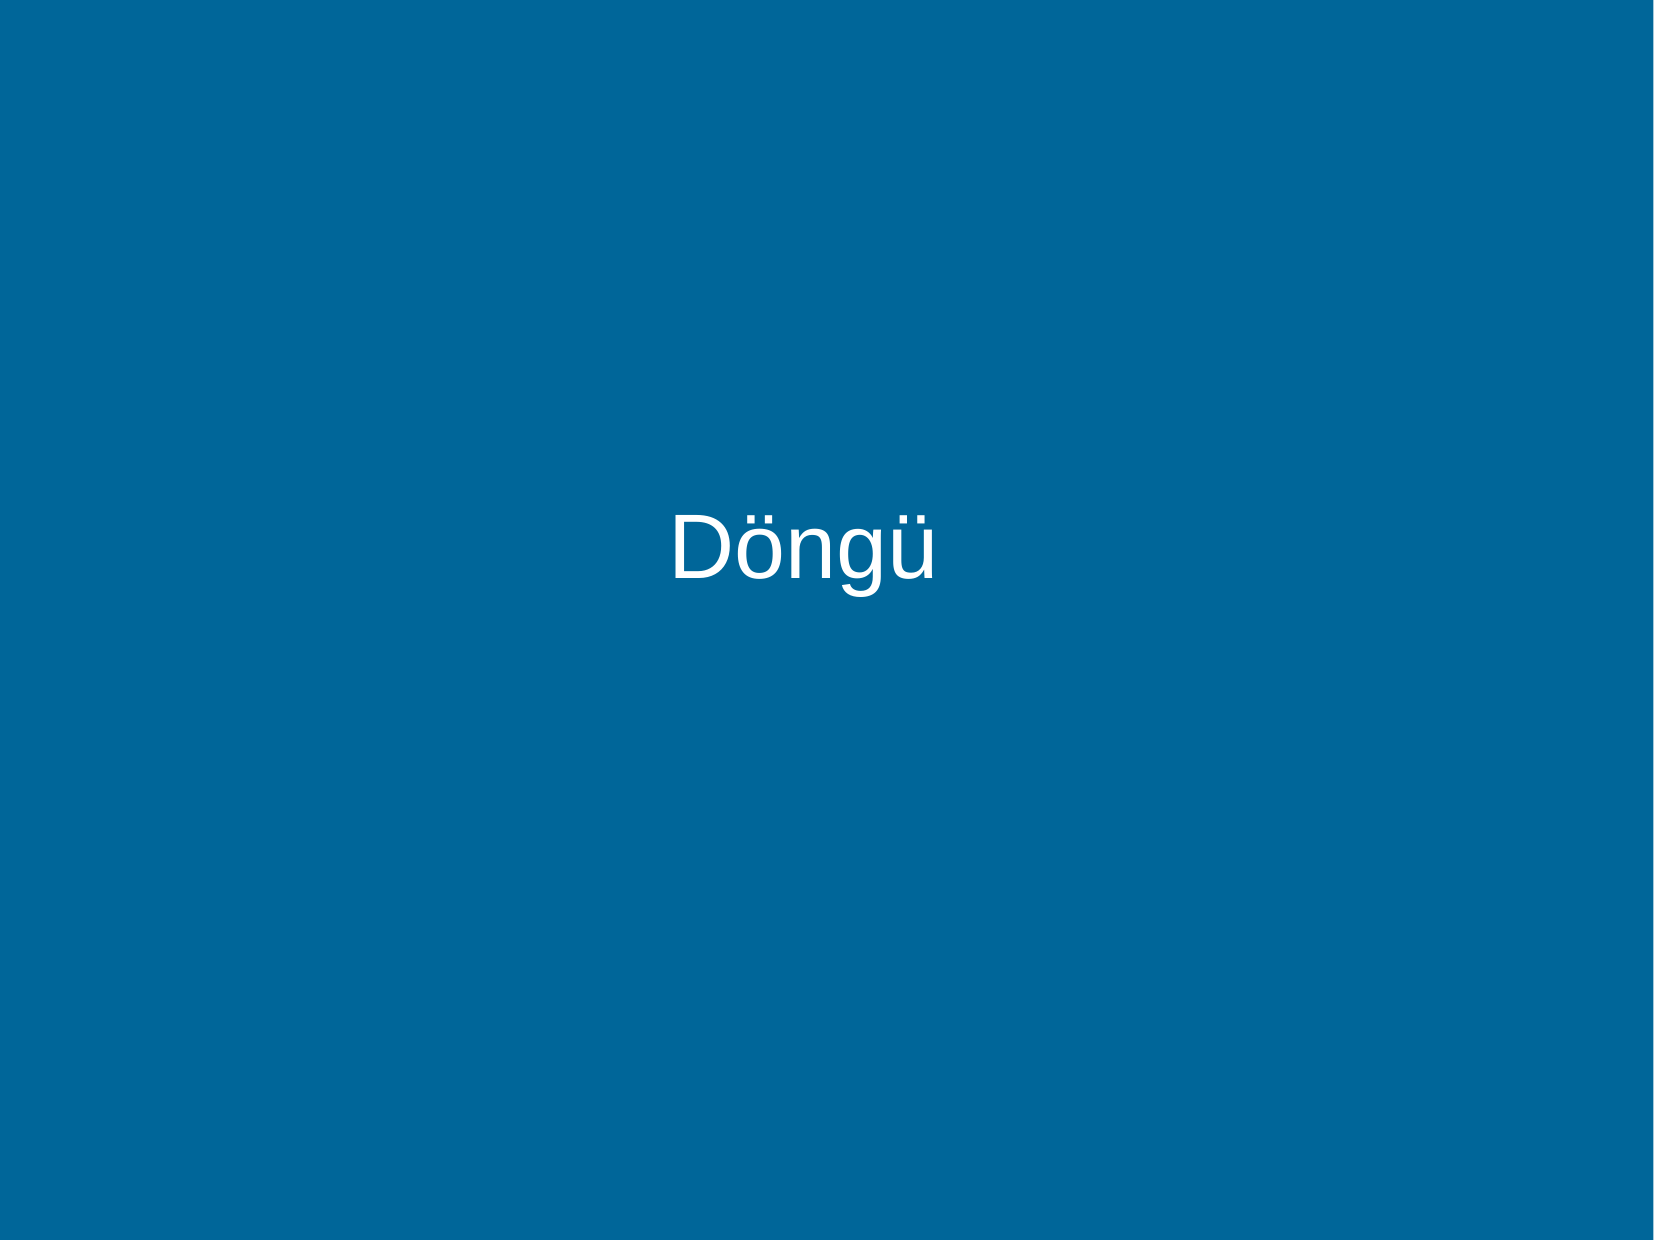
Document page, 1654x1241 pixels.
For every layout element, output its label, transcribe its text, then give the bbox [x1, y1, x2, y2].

title Döngü [59, 442, 1548, 650]
